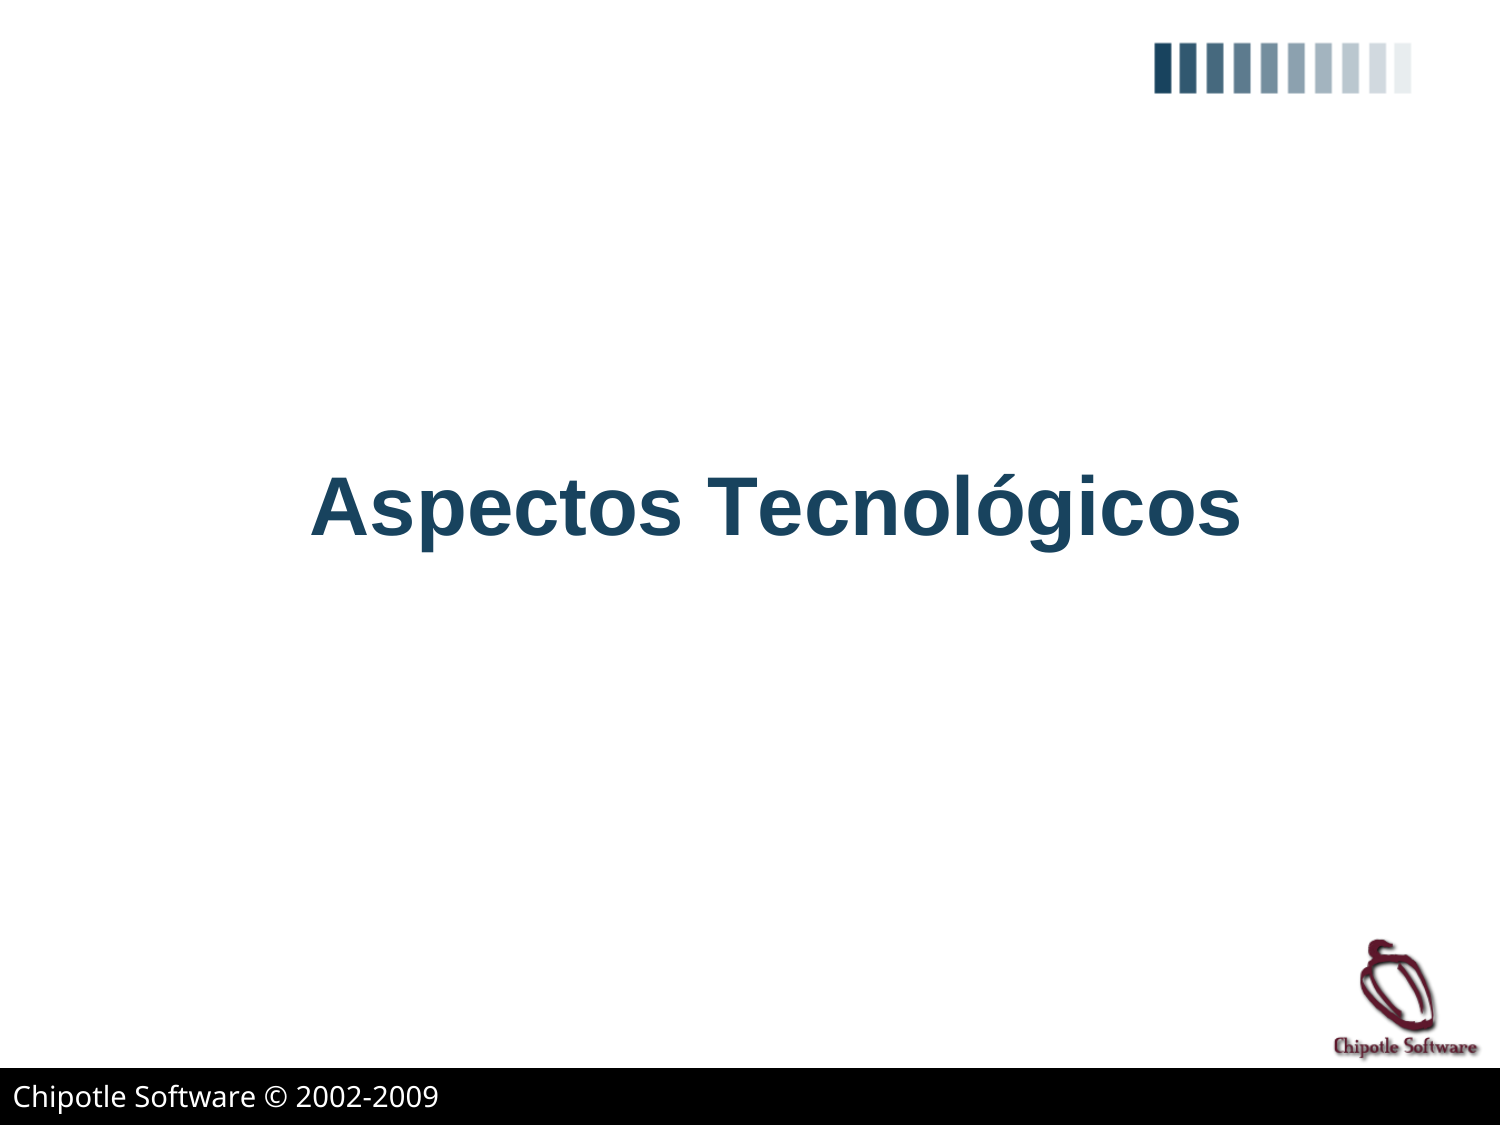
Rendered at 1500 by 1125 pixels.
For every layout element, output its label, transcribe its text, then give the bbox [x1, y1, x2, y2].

title Aspectos Tecnológicos [295, 452, 1270, 562]
picture [1126, 29, 1447, 117]
picture [1316, 927, 1493, 1075]
